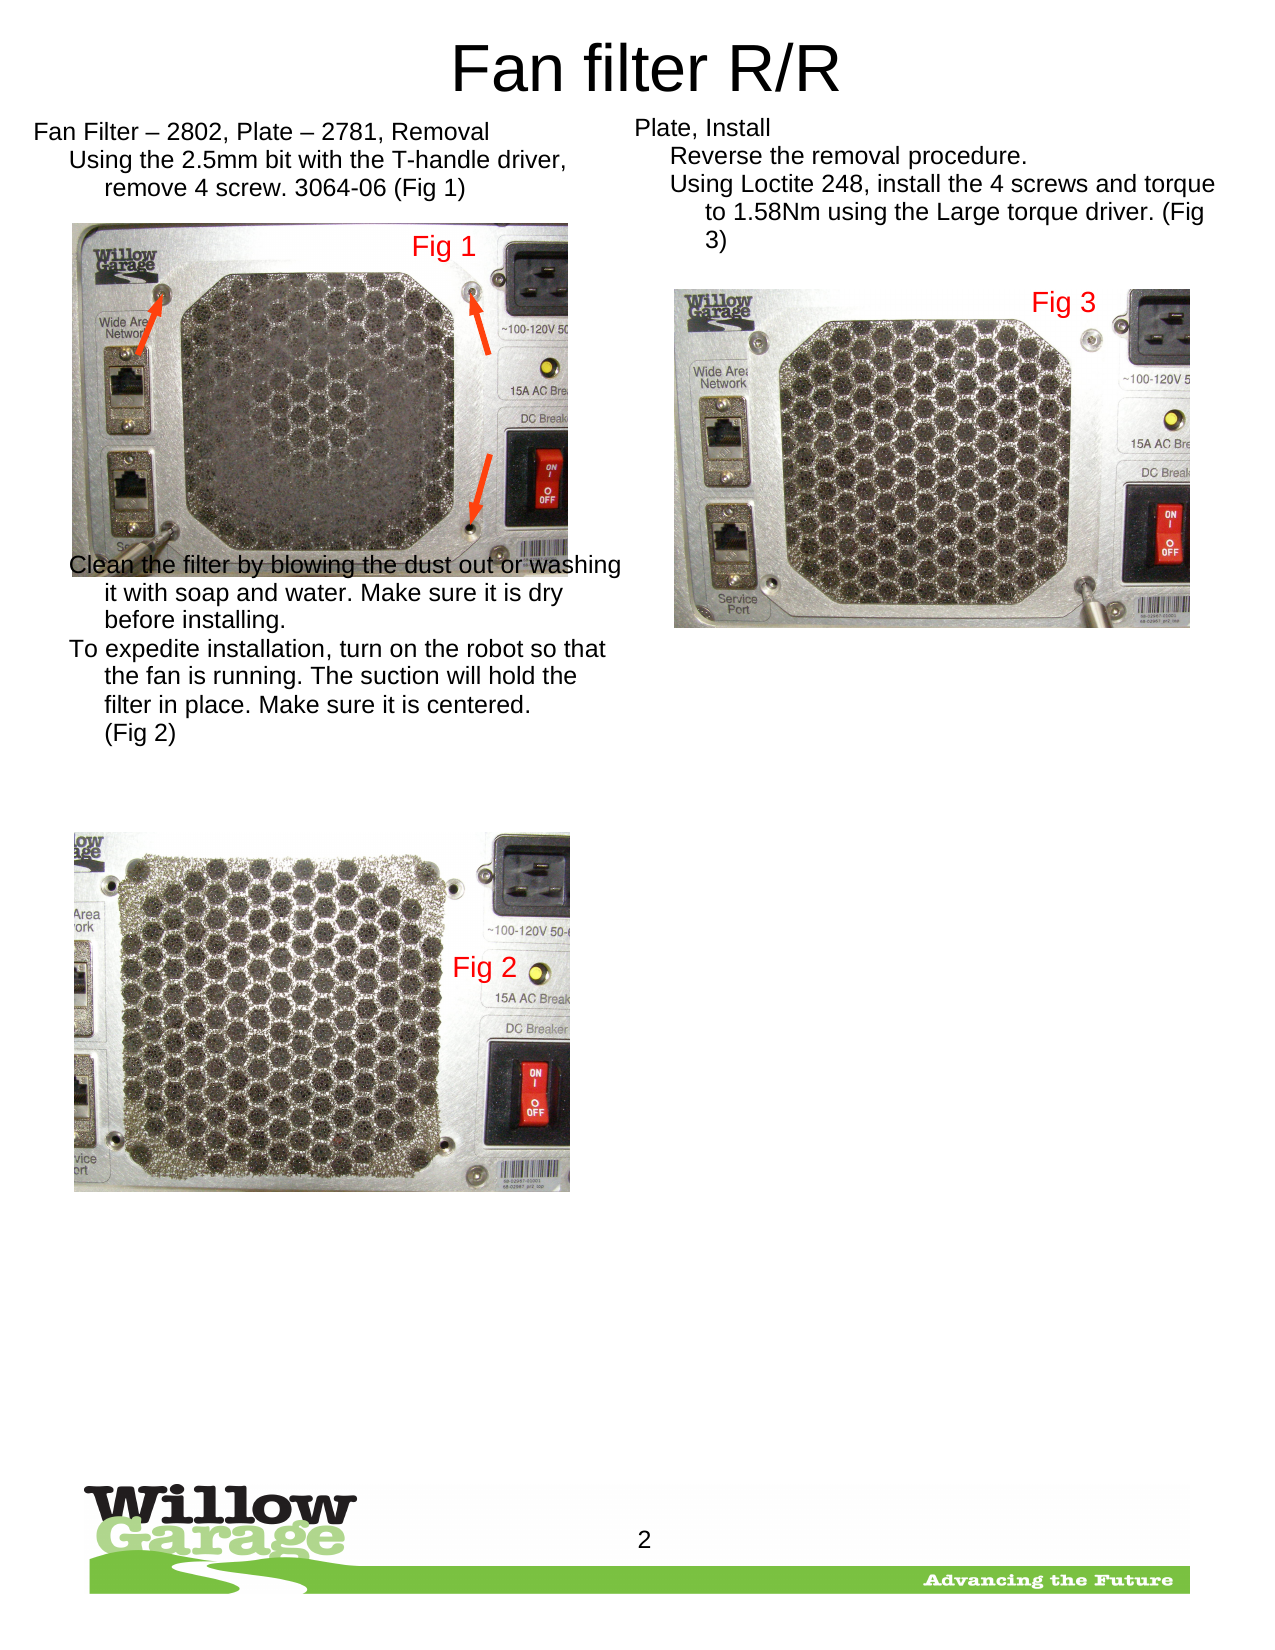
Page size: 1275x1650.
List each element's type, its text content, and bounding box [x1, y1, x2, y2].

text_box Fig 2 [437, 943, 550, 995]
picture [74, 1081, 570, 1192]
title Fan filter R/R [94, 16, 1200, 120]
list Fan Filter – 2802, Plate – 2781, Removal Using the 2.5mm bit with the T-handle driver, remove 4 screw. 3064-06 (Fig 1) Clean the filter by blowing the dust out or washing it with soap and water. Make sure it is dry before installing. To expedite installation, turn on the robot so that the fan is running. The suction will hold the filter in place. Make sure it is centered. (Fig 2) [33, 117, 627, 1081]
picture [84, 1484, 634, 1594]
text_box Fig 1 [396, 222, 492, 275]
list Plate, Install Reverse the removal procedure. Using Loctite 248, install the 4 screws and torque to 1.58Nm using the Large torque driver. (Fig 3) [634, 113, 1228, 1650]
